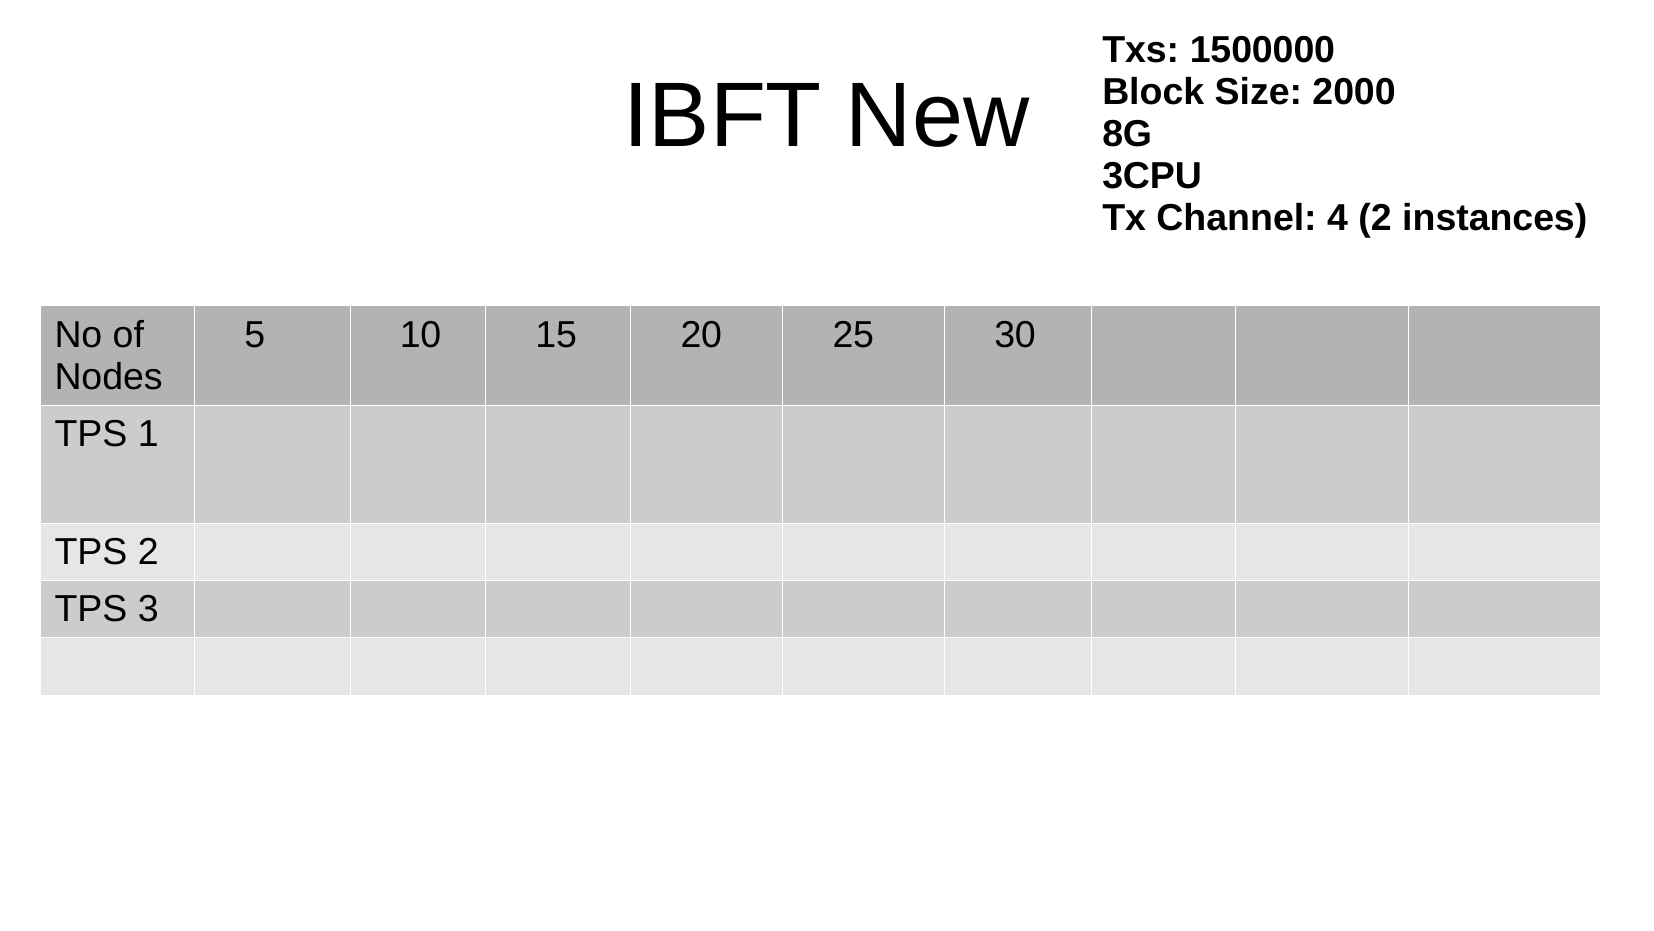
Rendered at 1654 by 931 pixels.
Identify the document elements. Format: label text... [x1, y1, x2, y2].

table_cell [351, 581, 485, 637]
table_cell [631, 406, 782, 523]
table_cell [1409, 524, 1600, 580]
table_cell TPS 3 [41, 581, 194, 637]
table_header [1409, 331, 1600, 405]
table_header 5 [195, 306, 350, 405]
title IBFT New [82, 37, 1087, 193]
table_cell [631, 581, 782, 637]
table_cell [1092, 524, 1235, 580]
table_cell TPS 2 [41, 524, 194, 580]
table_cell [945, 406, 1091, 523]
table_cell [195, 524, 350, 580]
table_cell [1409, 406, 1600, 523]
table_cell [631, 638, 782, 695]
table_header No of Nodes [41, 306, 194, 405]
table_cell [1236, 581, 1408, 637]
table_cell [351, 406, 485, 523]
table_cell [1092, 638, 1235, 695]
table_cell TPS 1 [41, 406, 194, 523]
table_cell [1092, 581, 1235, 637]
table_cell [195, 406, 350, 523]
table_cell [1236, 638, 1408, 695]
table_cell [945, 524, 1091, 580]
table_cell [41, 638, 194, 695]
table_cell [486, 581, 630, 637]
table_header 30 [945, 306, 1091, 405]
table_cell [945, 581, 1091, 637]
table_cell [195, 638, 350, 695]
table_cell [783, 524, 944, 580]
table_cell [1409, 581, 1600, 637]
table_cell [1236, 524, 1408, 580]
table_cell [945, 638, 1091, 695]
table_cell [486, 406, 630, 523]
table_header 20 [631, 306, 782, 405]
table_cell [1409, 638, 1600, 695]
table_cell [1236, 406, 1408, 523]
table_header 15 [486, 306, 630, 405]
table_cell [631, 524, 782, 580]
table_cell [351, 524, 485, 580]
table_cell [783, 638, 944, 695]
table_cell [486, 524, 630, 580]
table_cell [1092, 406, 1235, 523]
text_box Txs: 1500000 Block Size: 2000 8G 3CPU Tx Channel: 4 (2 instances) [1087, 21, 1654, 331]
table_header 10 [351, 306, 485, 405]
table_header [1092, 331, 1235, 405]
table_cell [783, 581, 944, 637]
table_header 25 [783, 306, 944, 405]
table_cell [195, 581, 350, 637]
table_cell [486, 638, 630, 695]
table_header [1236, 331, 1408, 405]
table_cell [351, 638, 485, 695]
table_cell [783, 406, 944, 523]
